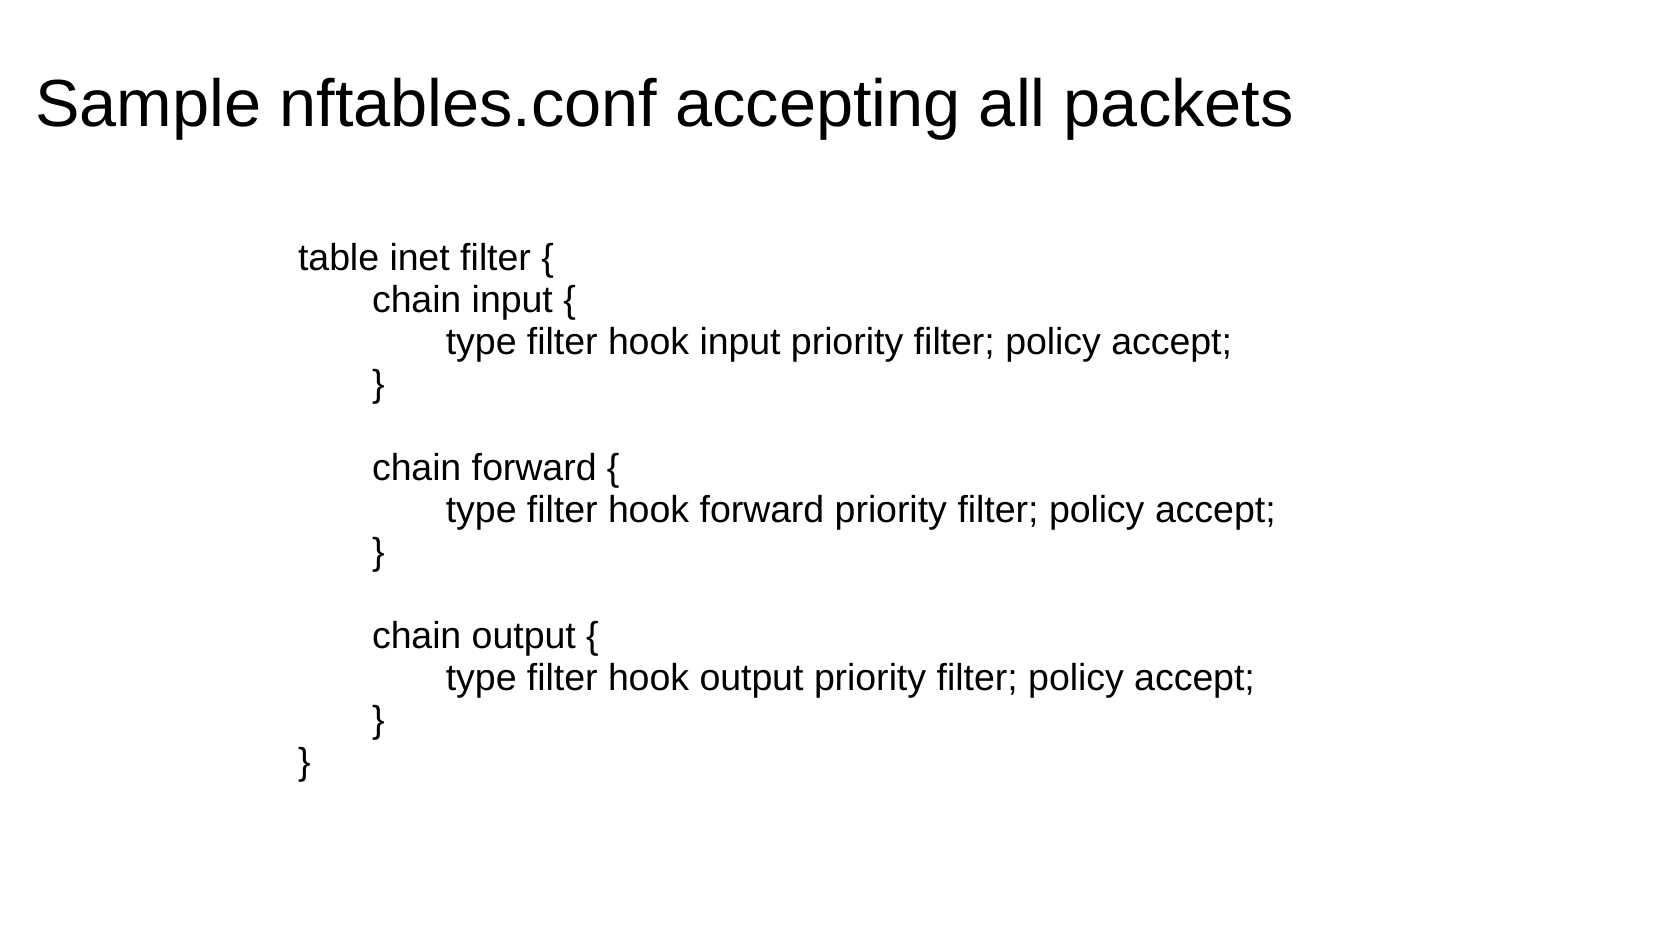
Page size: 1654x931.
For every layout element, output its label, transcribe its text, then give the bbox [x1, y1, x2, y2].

title Sample nftables.conf accepting all packets [35, 25, 1524, 181]
text_box table inet filter { chain input { type filter hook input priority filter; policy accept; } chain forward { type filter hook forward priority filter; policy accept; } chain output { type filter hook output priority filter; policy accept; } } [283, 229, 1489, 827]
